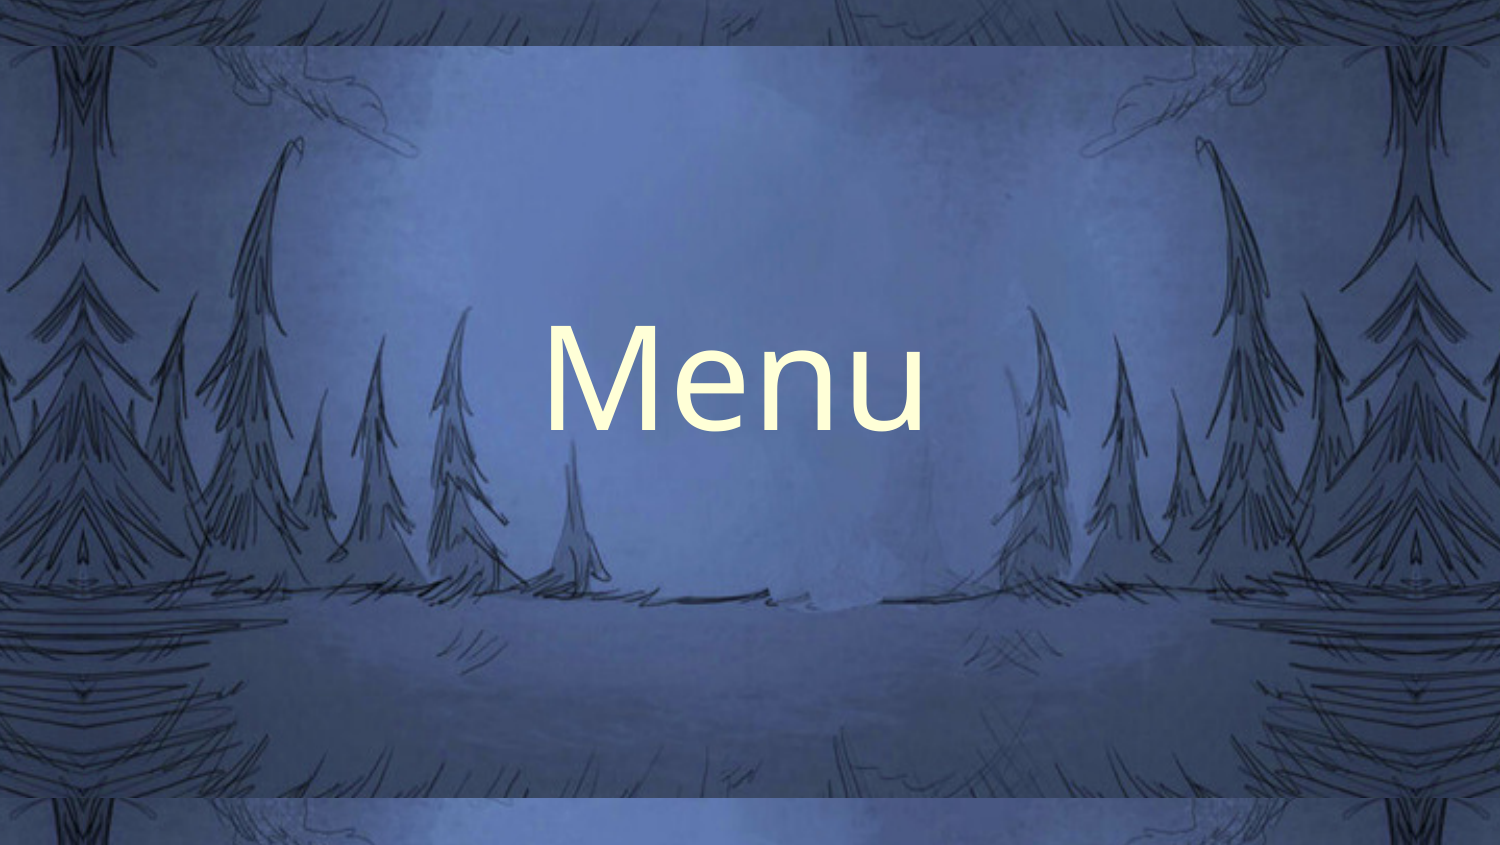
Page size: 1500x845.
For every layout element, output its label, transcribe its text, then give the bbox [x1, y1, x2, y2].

title Menu [120, 270, 1351, 421]
picture [0, 0, 1500, 845]
